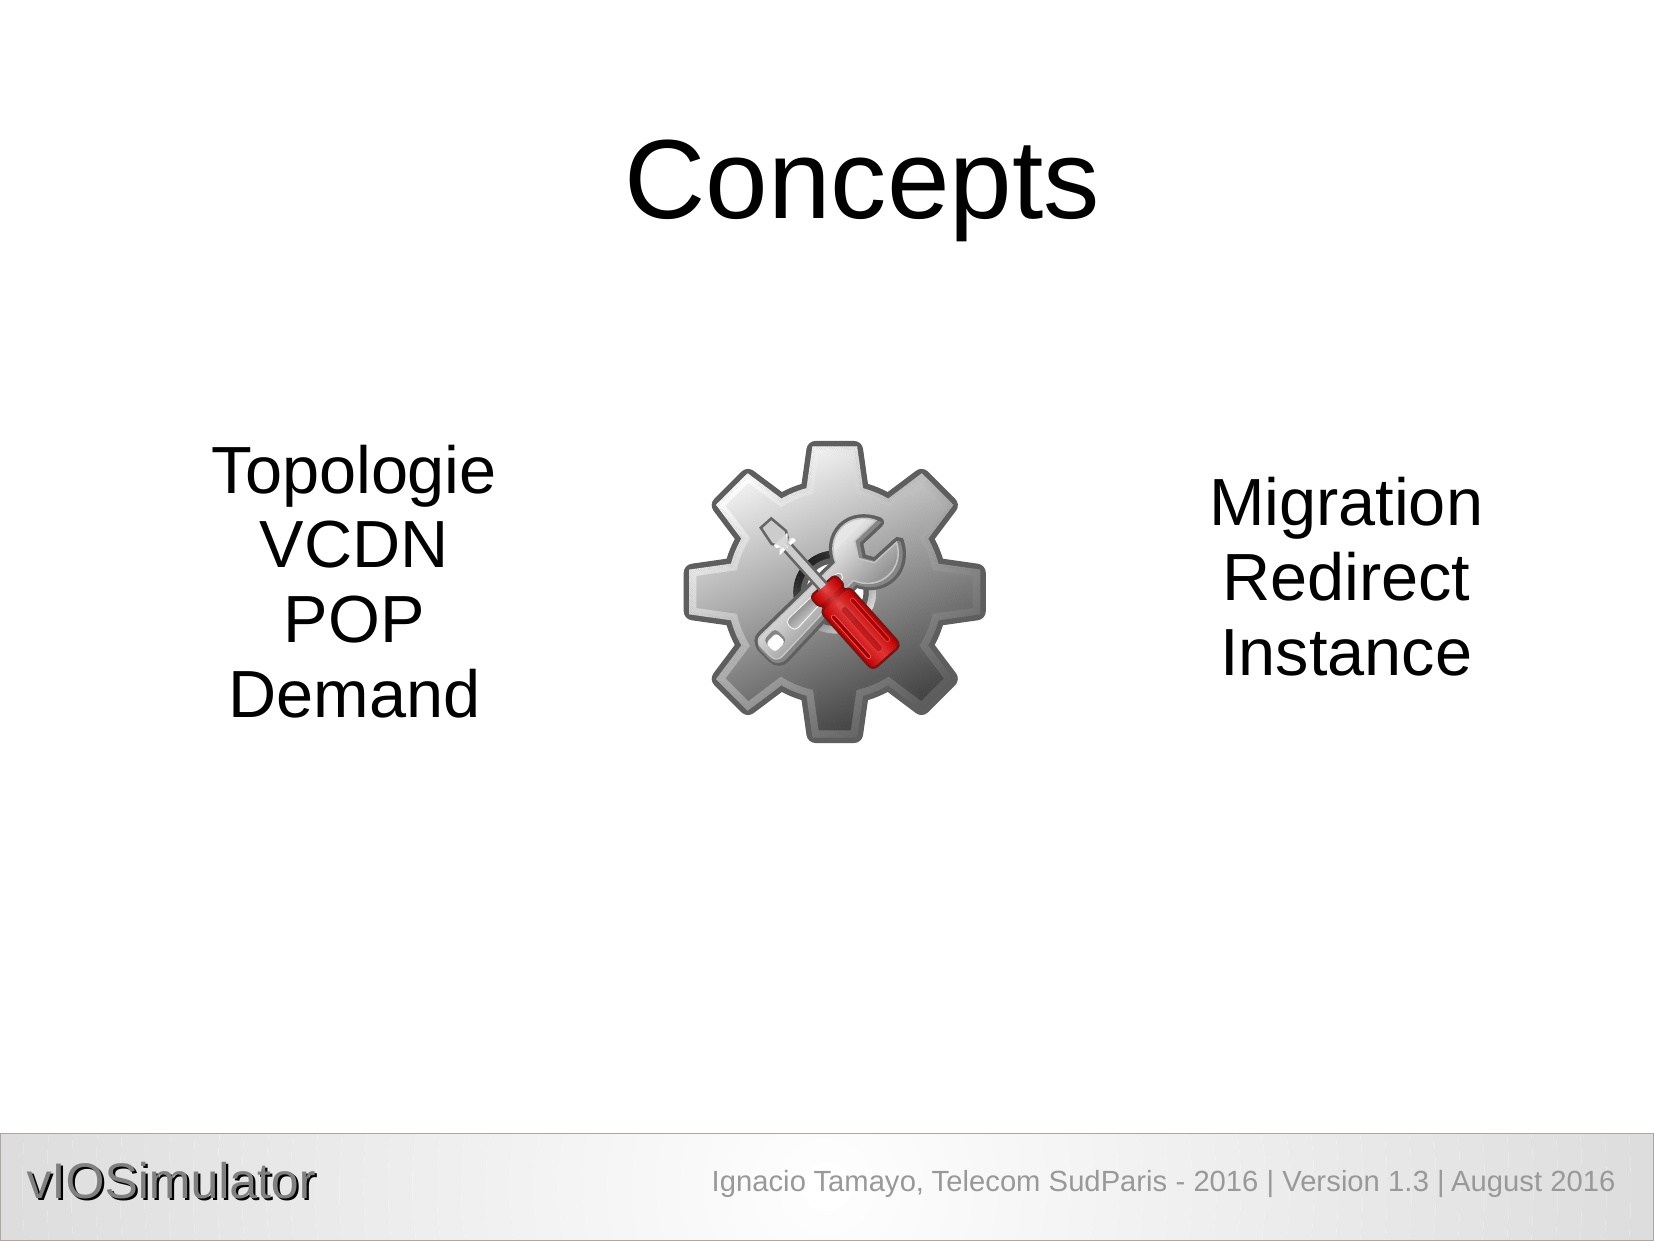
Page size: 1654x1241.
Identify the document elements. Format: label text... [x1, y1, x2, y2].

title Concepts [118, 76, 1607, 284]
text_box Topologie VCDN POP Demand [177, 425, 532, 745]
picture [637, 389, 1028, 780]
text_box [0, 1133, 1654, 1241]
text_box Ignacio Tamayo, Telecom SudParis - 2016 | Version 1.3 | August 2016 [696, 1157, 1654, 1217]
text_box vIOSimulator [11, 1145, 331, 1217]
text_box Migration Redirect Instance [1169, 457, 1524, 697]
